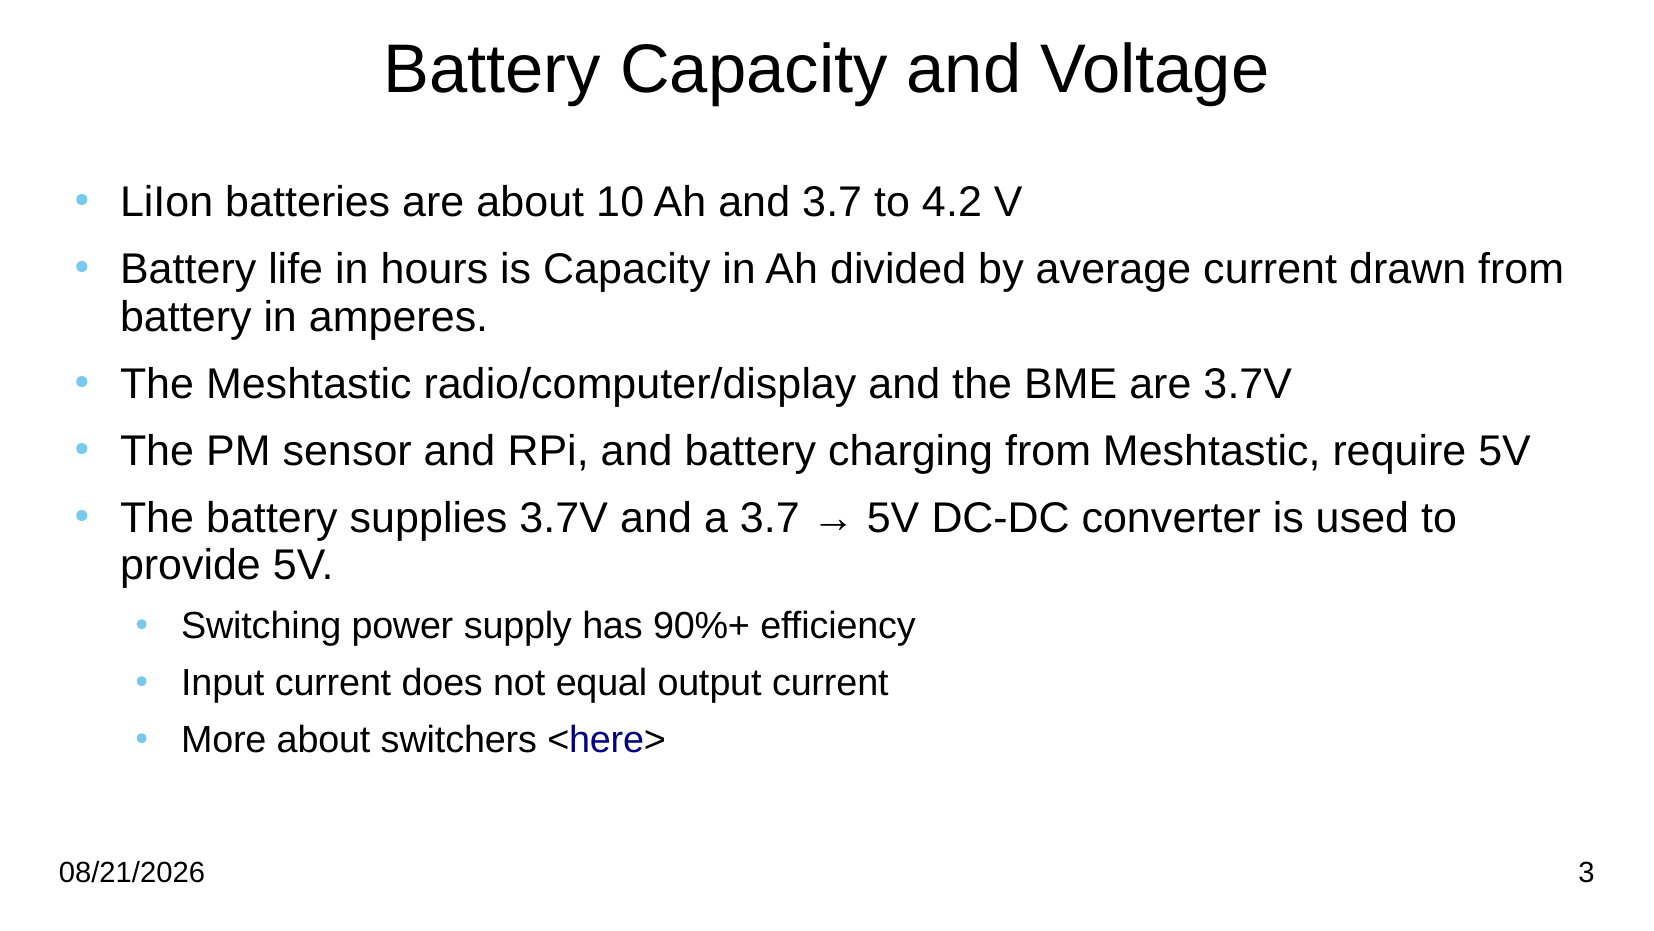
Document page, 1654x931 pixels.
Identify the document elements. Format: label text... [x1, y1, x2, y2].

list LiIon batteries are about 10 Ah and 3.7 to 4.2 V Battery life in hours is Capacity in Ah divided by average current drawn from battery in amperes. The Meshtastic radio/computer/display and the BME are 3.7V The PM sensor and RPi, and battery charging from Meshtastic, require 5V The battery supplies 3.7V and a 3.7 → 5V DC-DC converter is used to provide 5V. Switching power supply has 90%+ efficiency Input current does not equal output current More about switchers <here> [59, 177, 1595, 768]
title Battery Capacity and Voltage [59, 29, 1595, 108]
